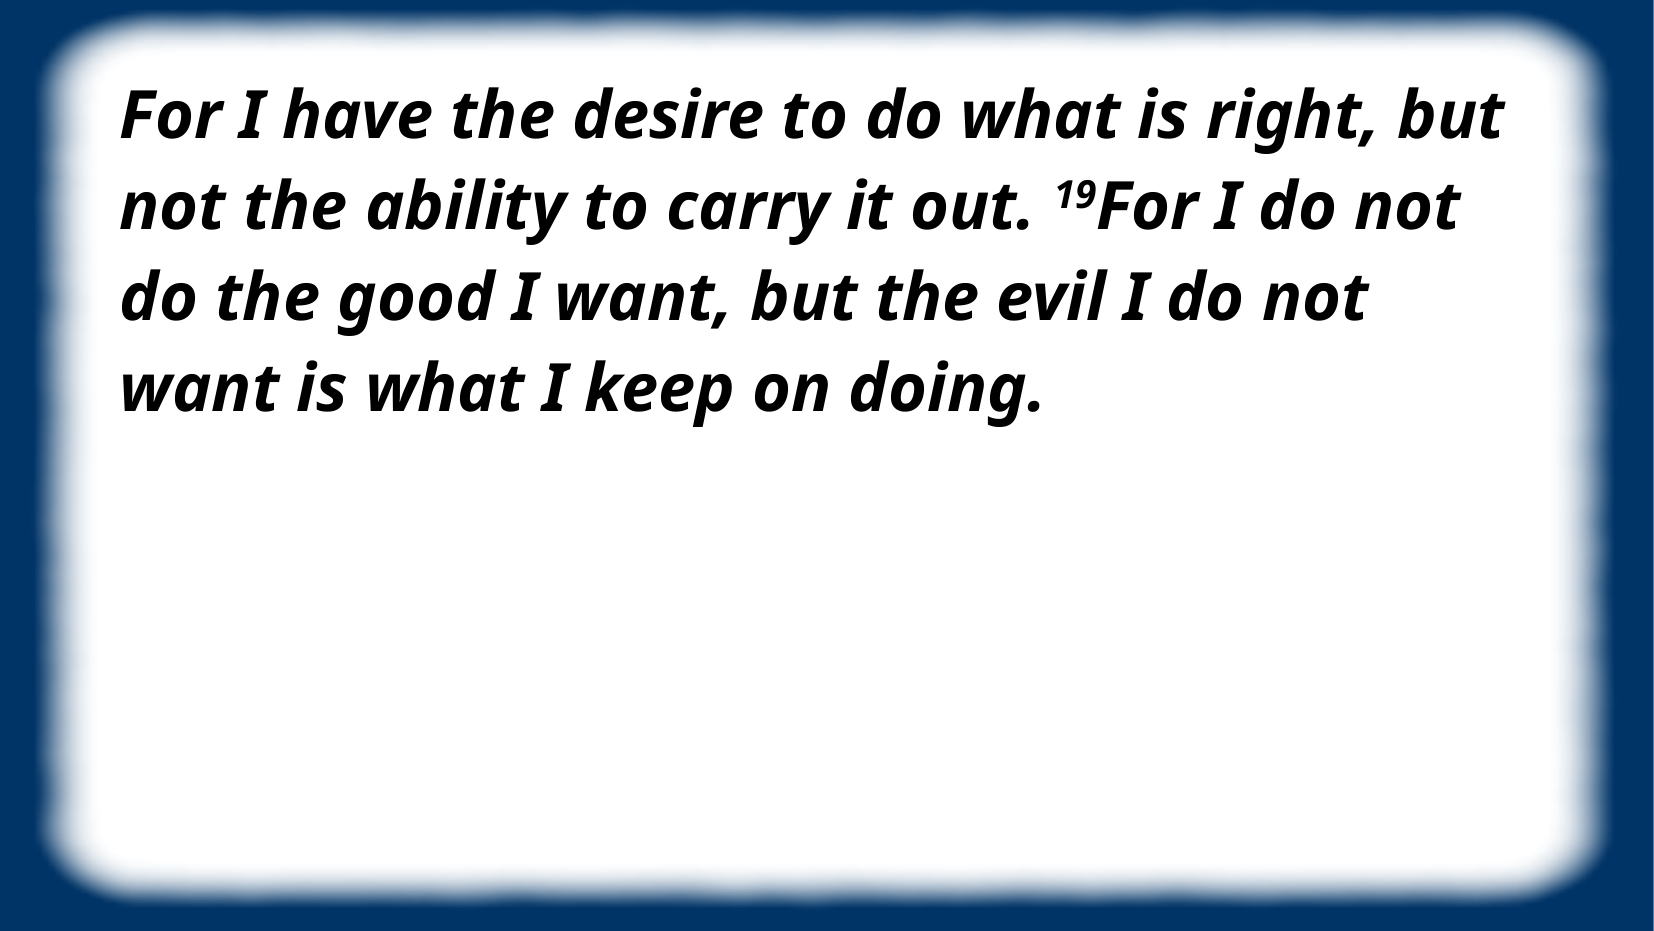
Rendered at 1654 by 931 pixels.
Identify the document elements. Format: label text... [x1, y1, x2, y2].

picture [0, 0, 1654, 931]
text_box For I have the desire to do what is right, but not the ability to carry it out. 19For I do not do the good I want, but the evil I do not want is what I keep on doing. [105, 60, 1546, 430]
